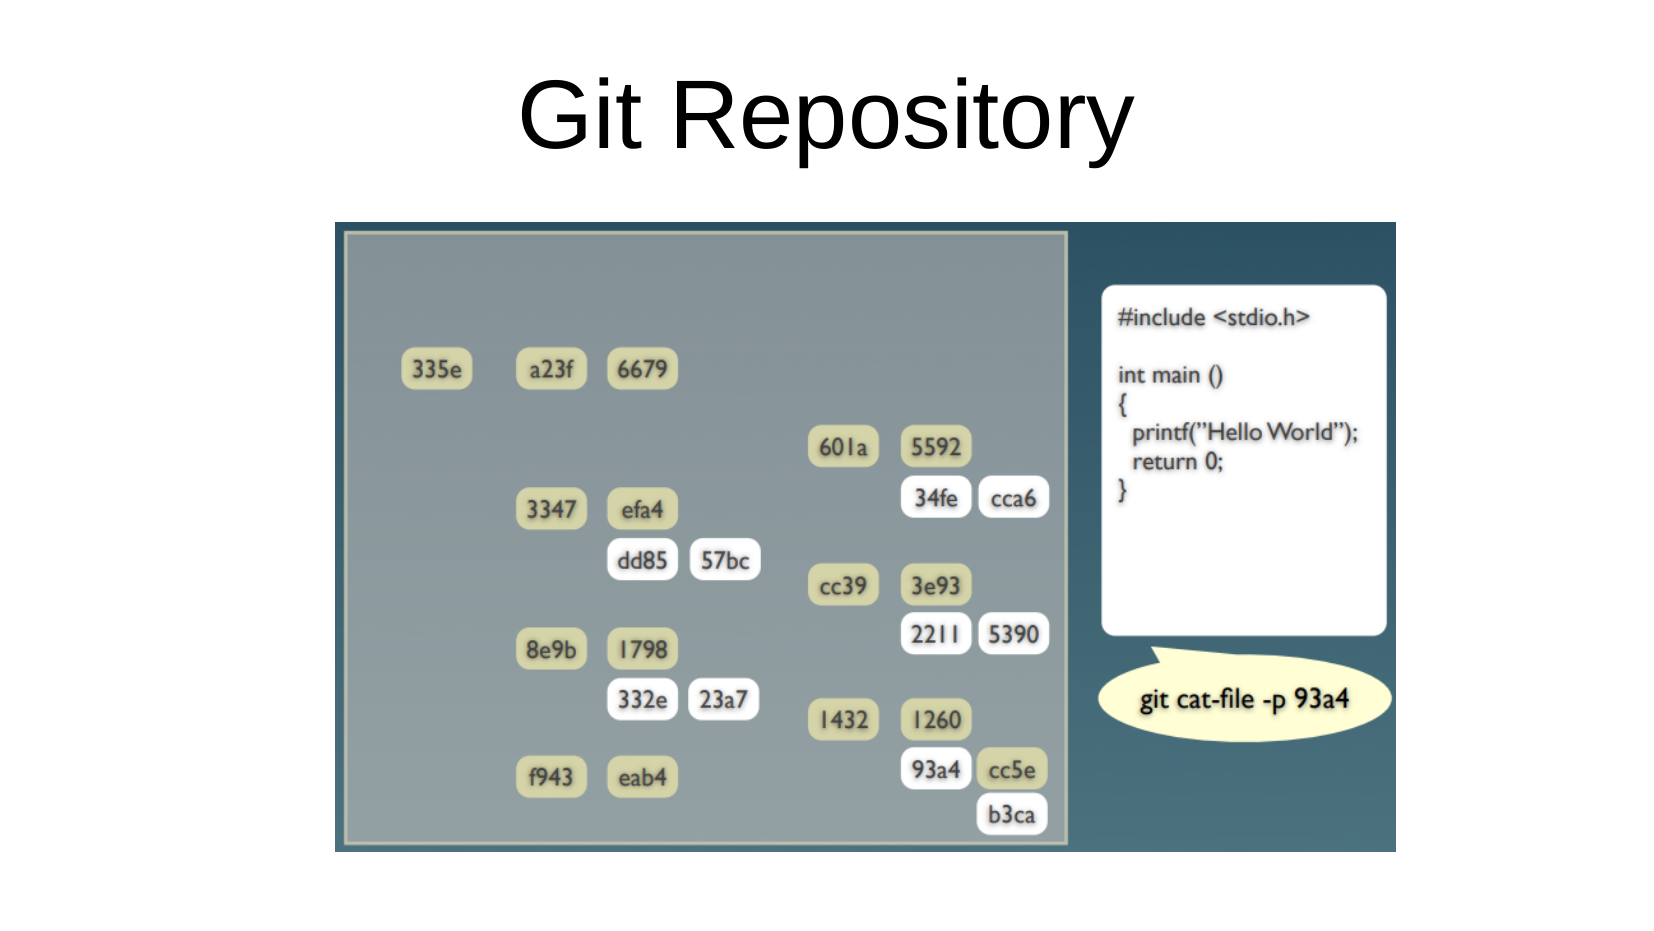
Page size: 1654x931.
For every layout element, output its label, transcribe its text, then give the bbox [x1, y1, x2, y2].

picture [335, 222, 1396, 852]
title Git Repository [82, 37, 1571, 193]
